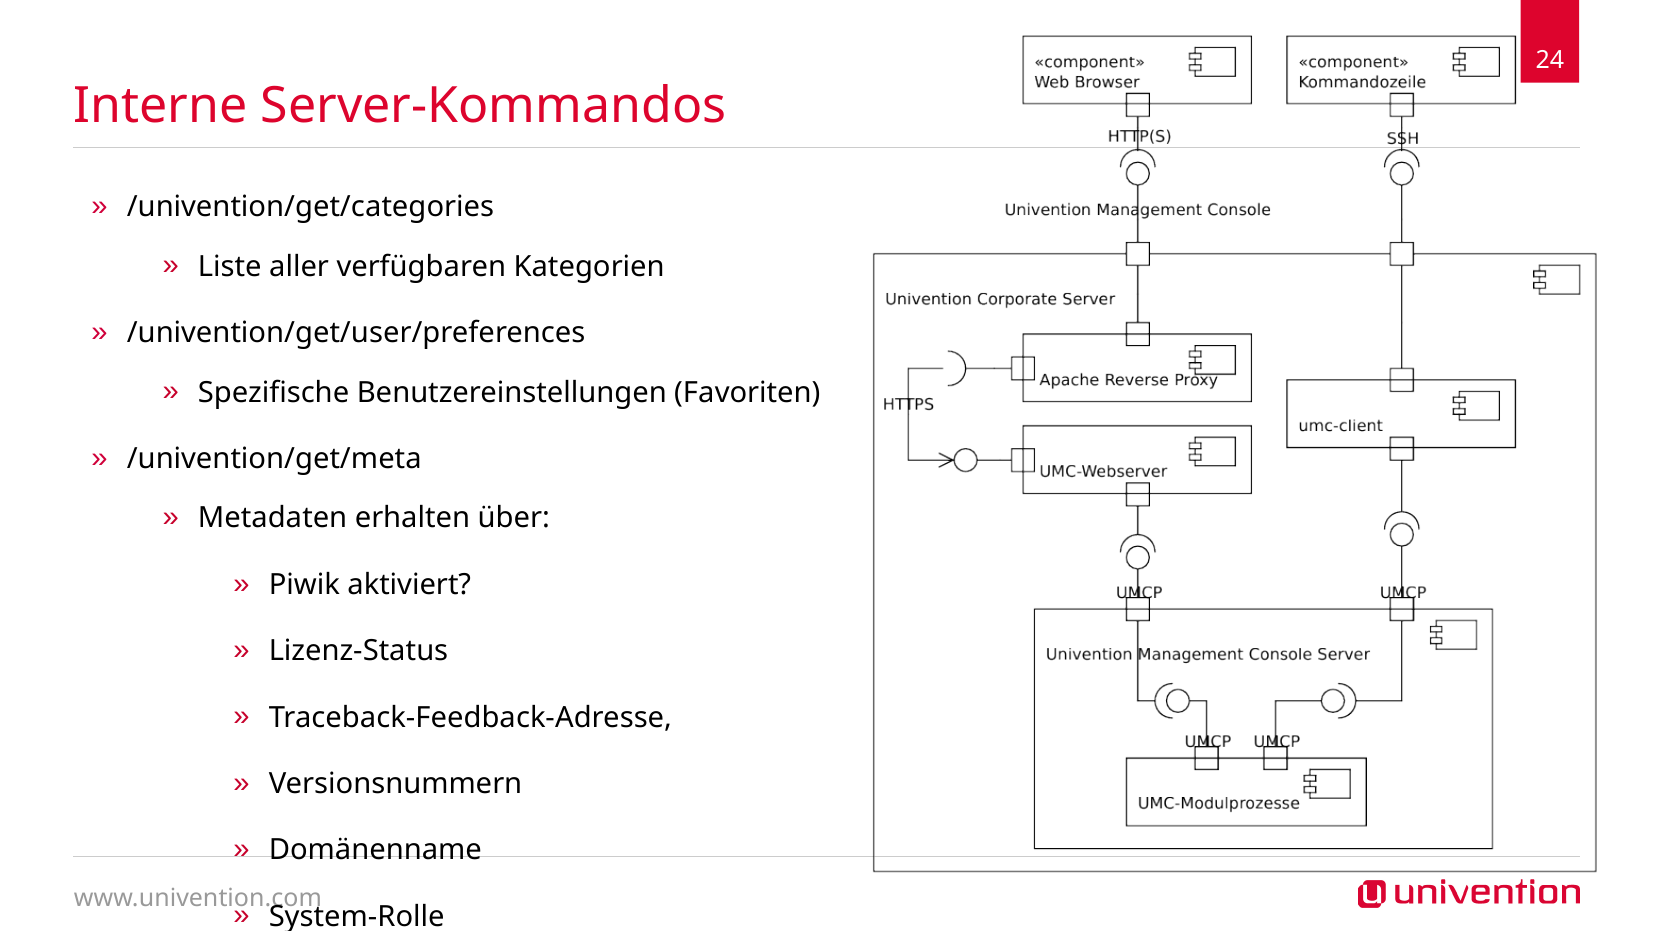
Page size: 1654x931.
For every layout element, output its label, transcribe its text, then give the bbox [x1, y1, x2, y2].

title Interne Server-Kommandos [73, 59, 832, 148]
picture [832, 11, 1633, 908]
list /univention/get/categories Liste aller verfügbaren Kategorien /univention/get/user/preferences Spezifische Benutzereinstellungen (Favoriten) /univention/get/meta Metadaten erhalten über: Piwik aktiviert? Lizenz-Status Traceback-Feedback-Adresse, Versionsnummern Domänenname System-Rolle Gültigkeit der SSL-Zertifikate [73, 165, 832, 857]
